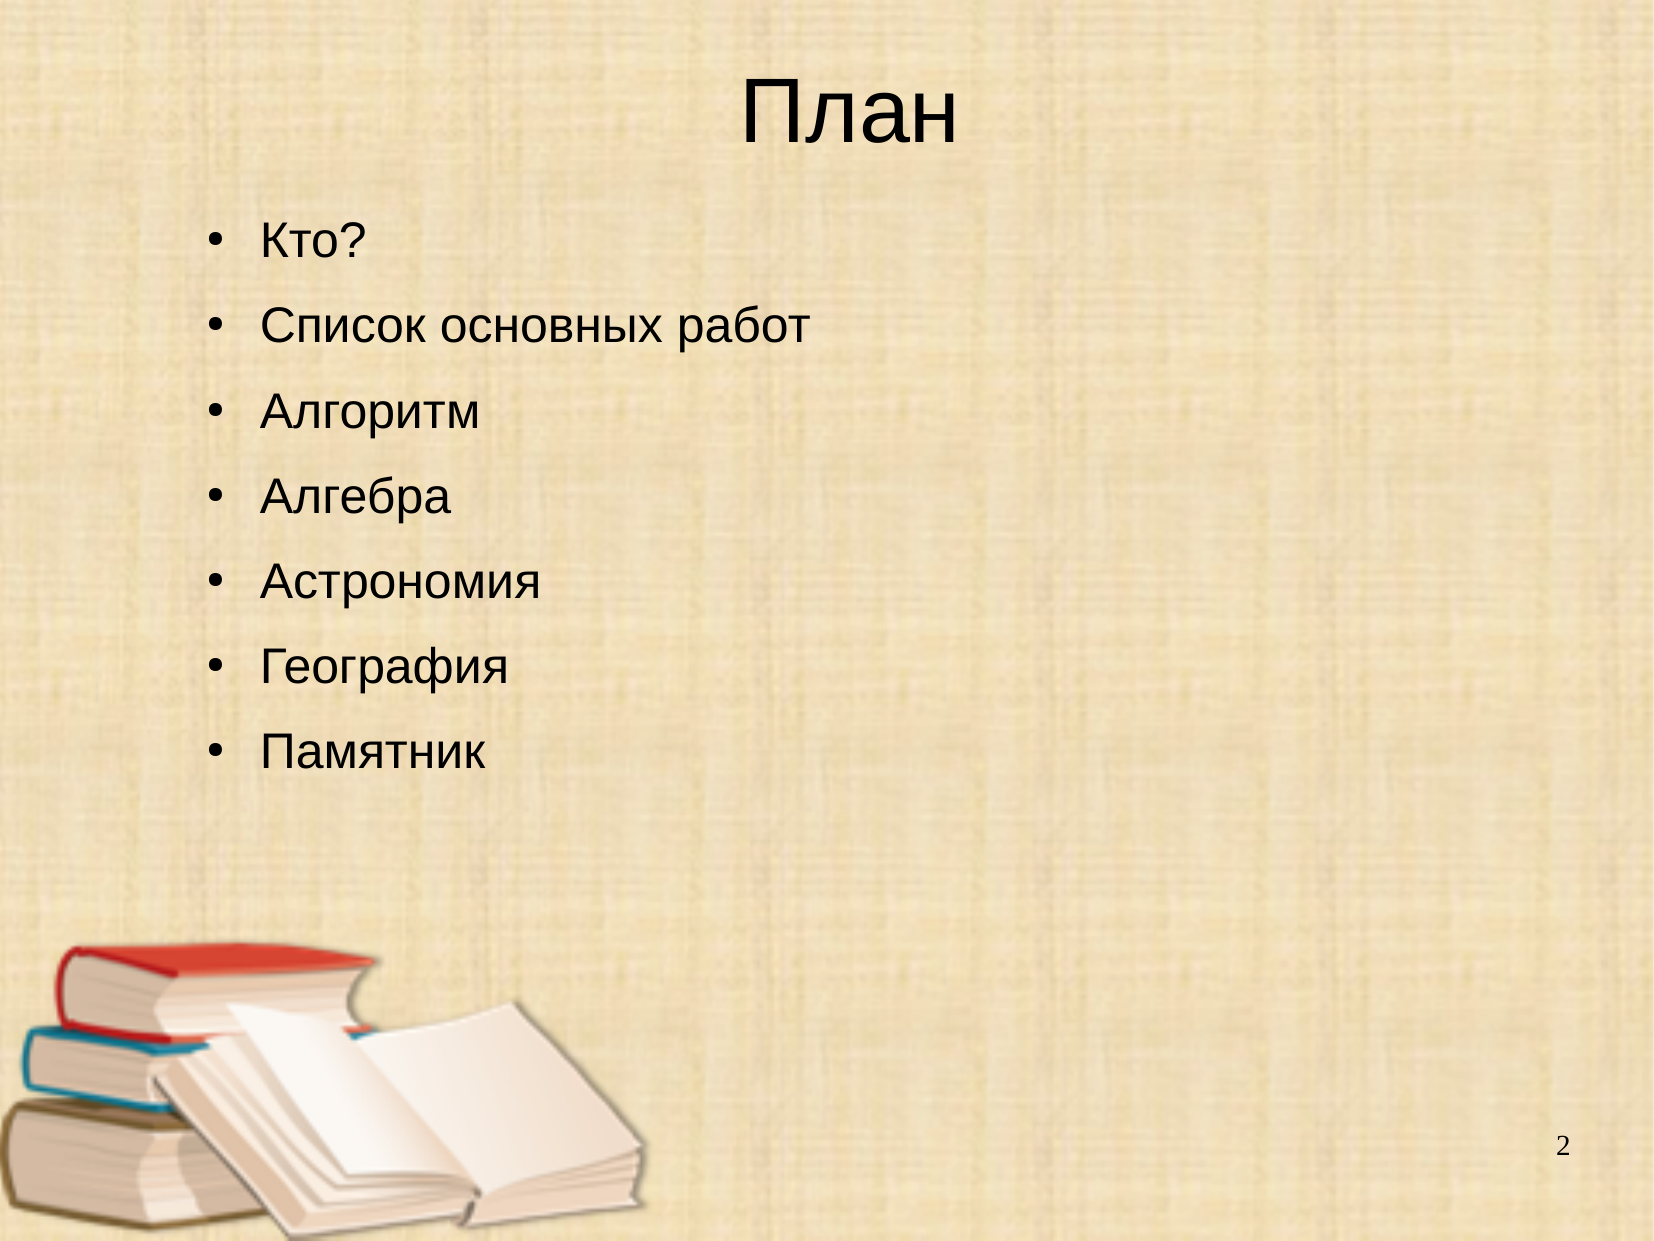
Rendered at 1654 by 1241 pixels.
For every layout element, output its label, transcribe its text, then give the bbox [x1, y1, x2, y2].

list План [70, 59, 1560, 162]
list Кто? Список основных работ Алгоритм Алгебра Астрономия География Памятник [188, 212, 1654, 865]
picture [0, 0, 1654, 1241]
